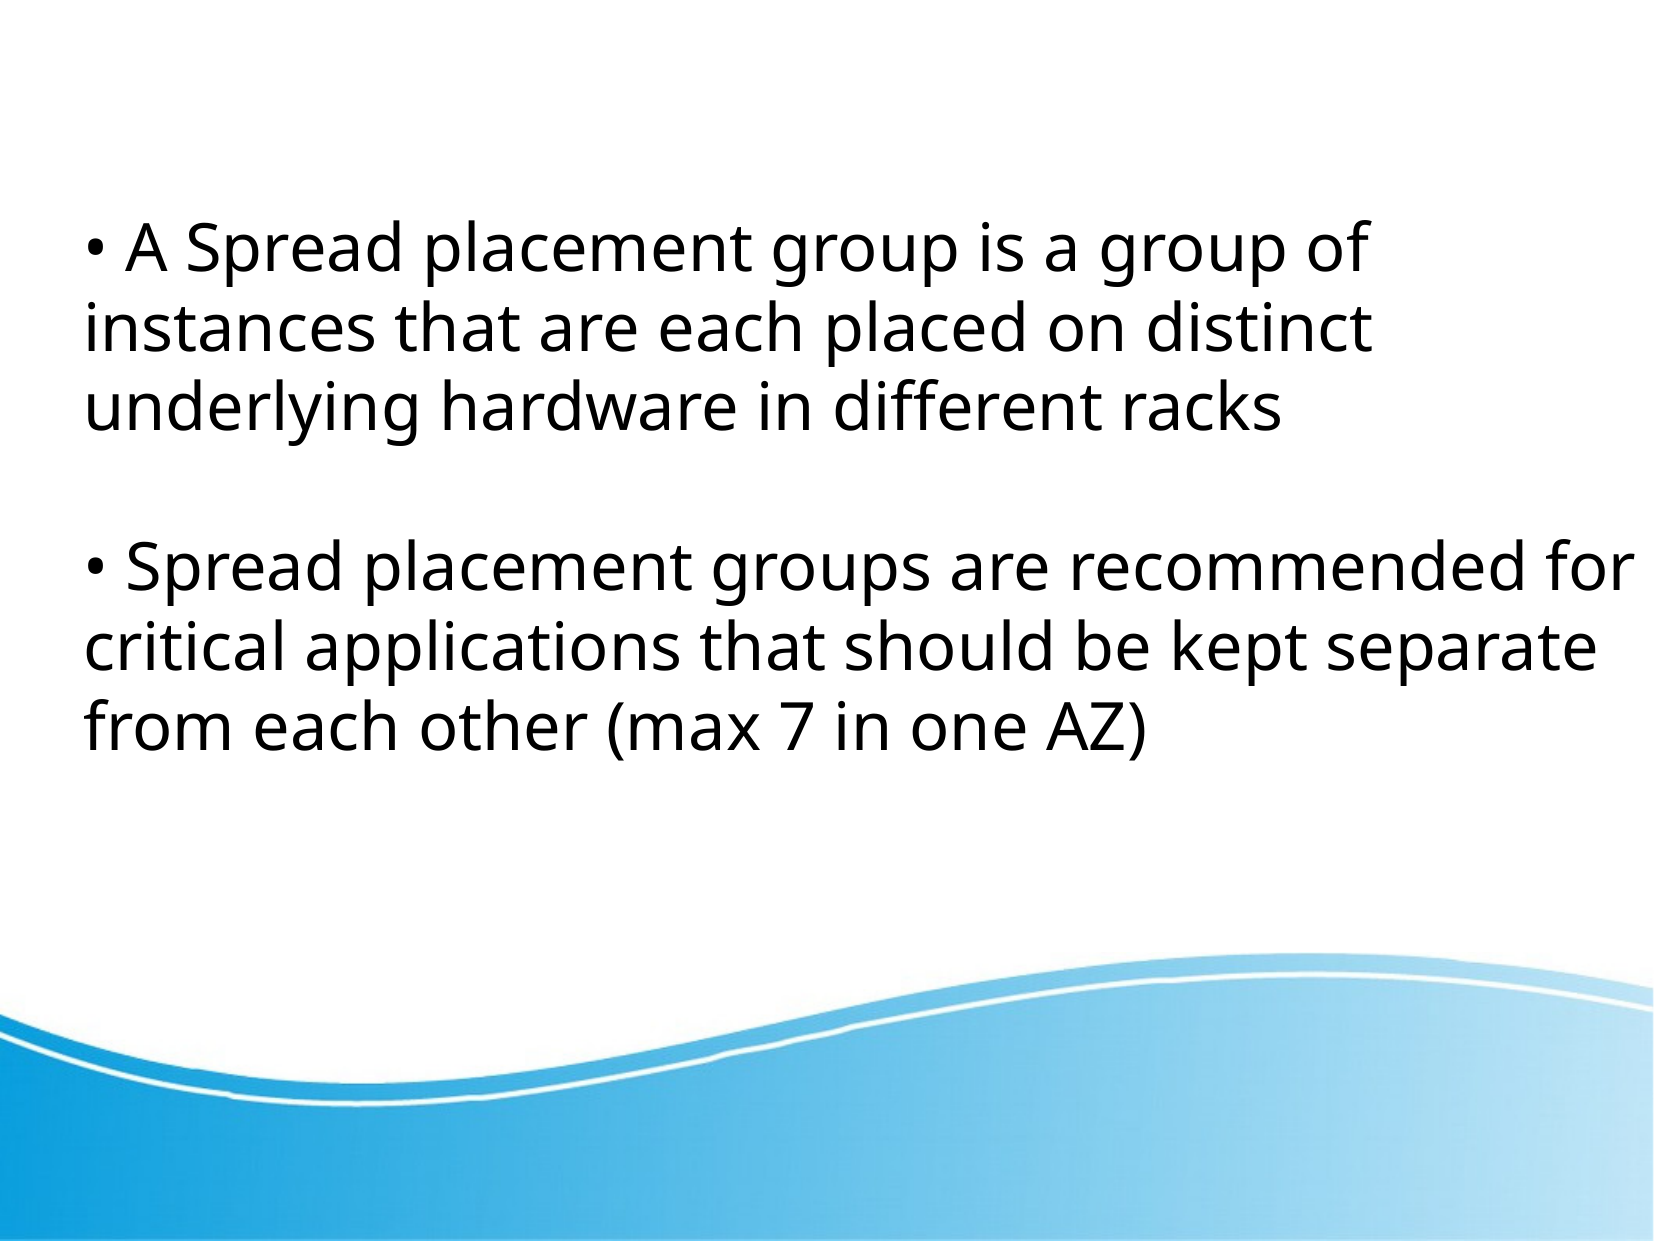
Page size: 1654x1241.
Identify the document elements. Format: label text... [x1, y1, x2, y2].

text_box • A Spread placement group is a group of instances that are each placed on distinct underlying hardware in different racks • Spread placement groups are recommended for critical applications that should be kept separate from each other (max 7 in one AZ) [68, 116, 1654, 779]
